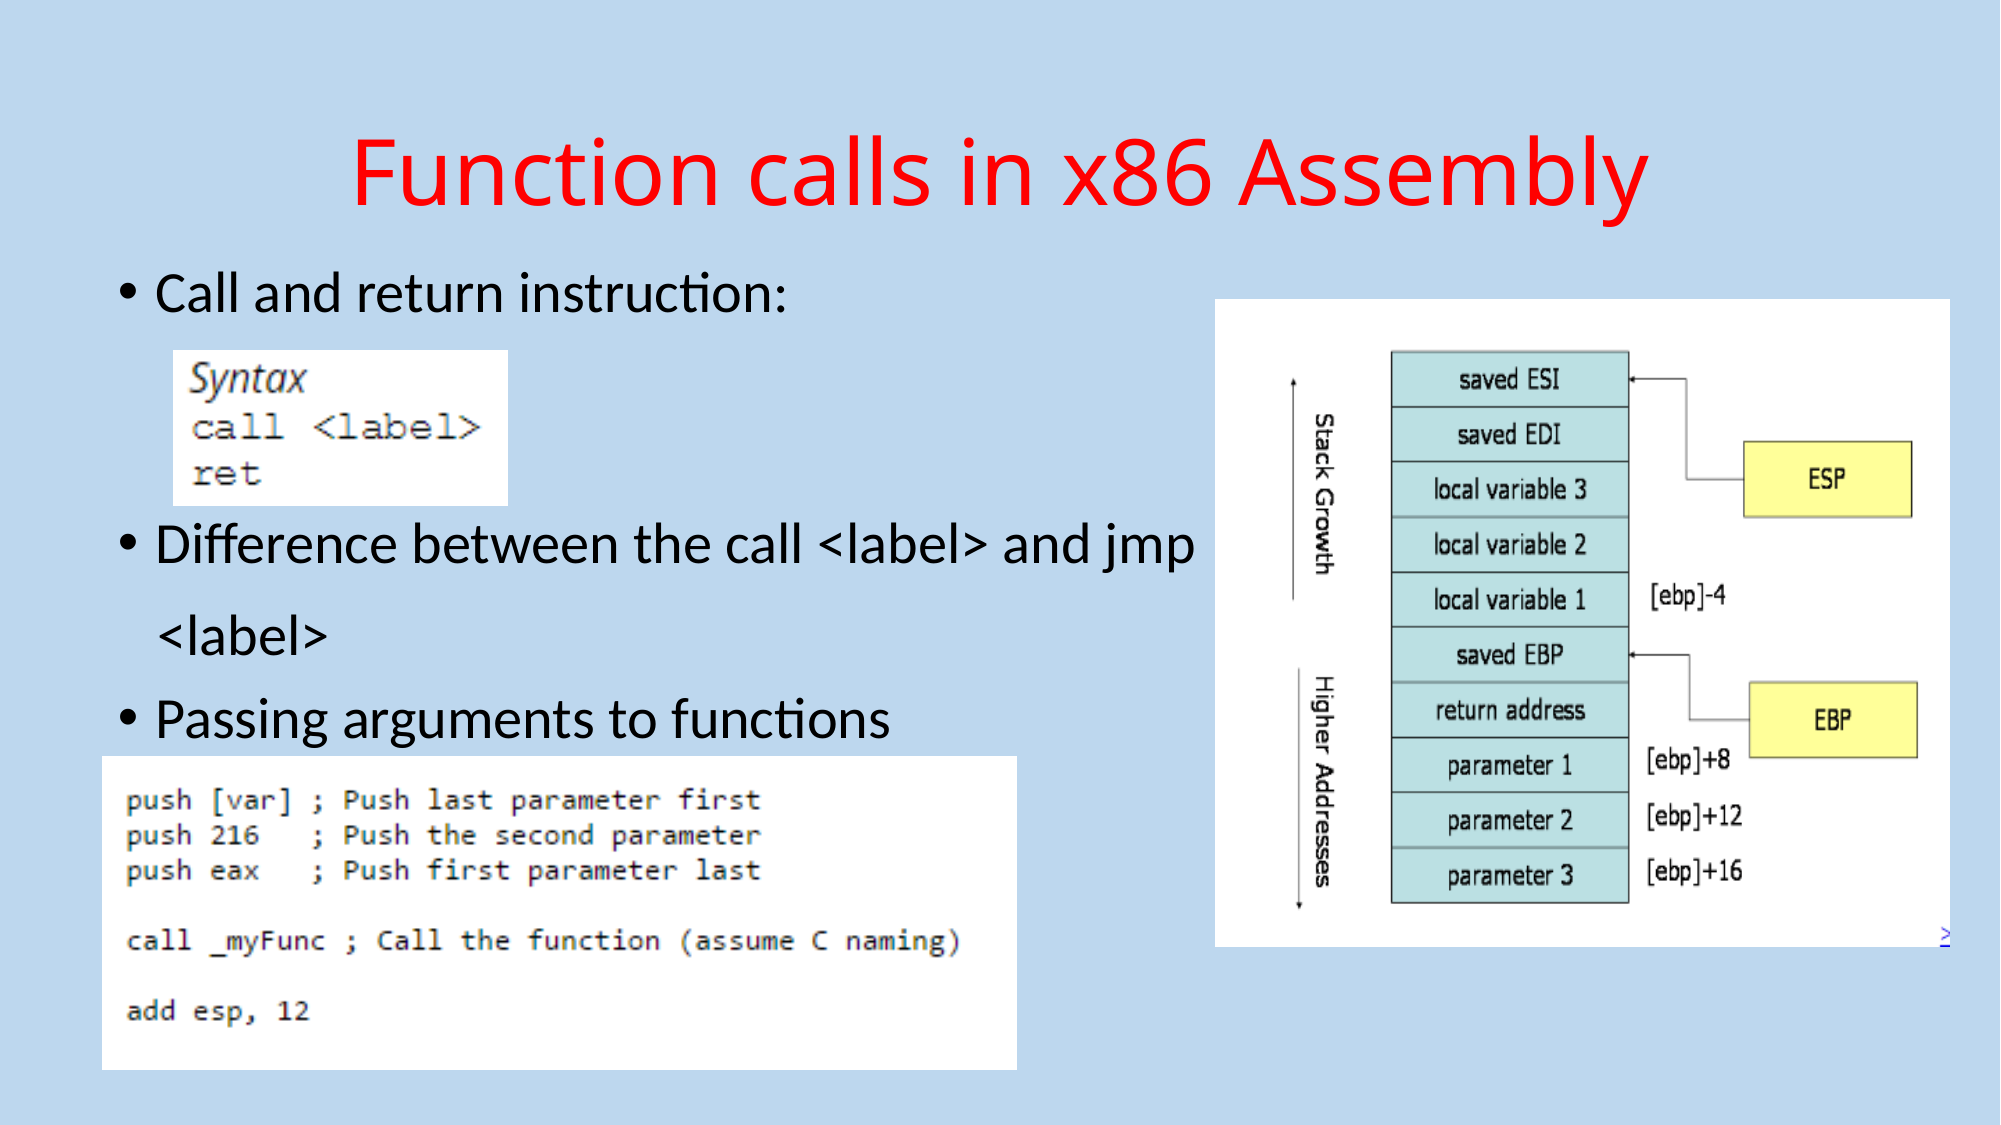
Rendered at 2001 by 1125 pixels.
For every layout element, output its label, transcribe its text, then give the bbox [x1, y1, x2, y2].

title Function calls in x86 Assembly [137, 59, 1863, 278]
list Call and return instruction: Difference between the call <label> and jmp <label> Passing arguments to functions [102, 254, 1828, 969]
picture [173, 350, 508, 506]
picture [1215, 299, 1950, 947]
picture [102, 756, 1017, 1070]
